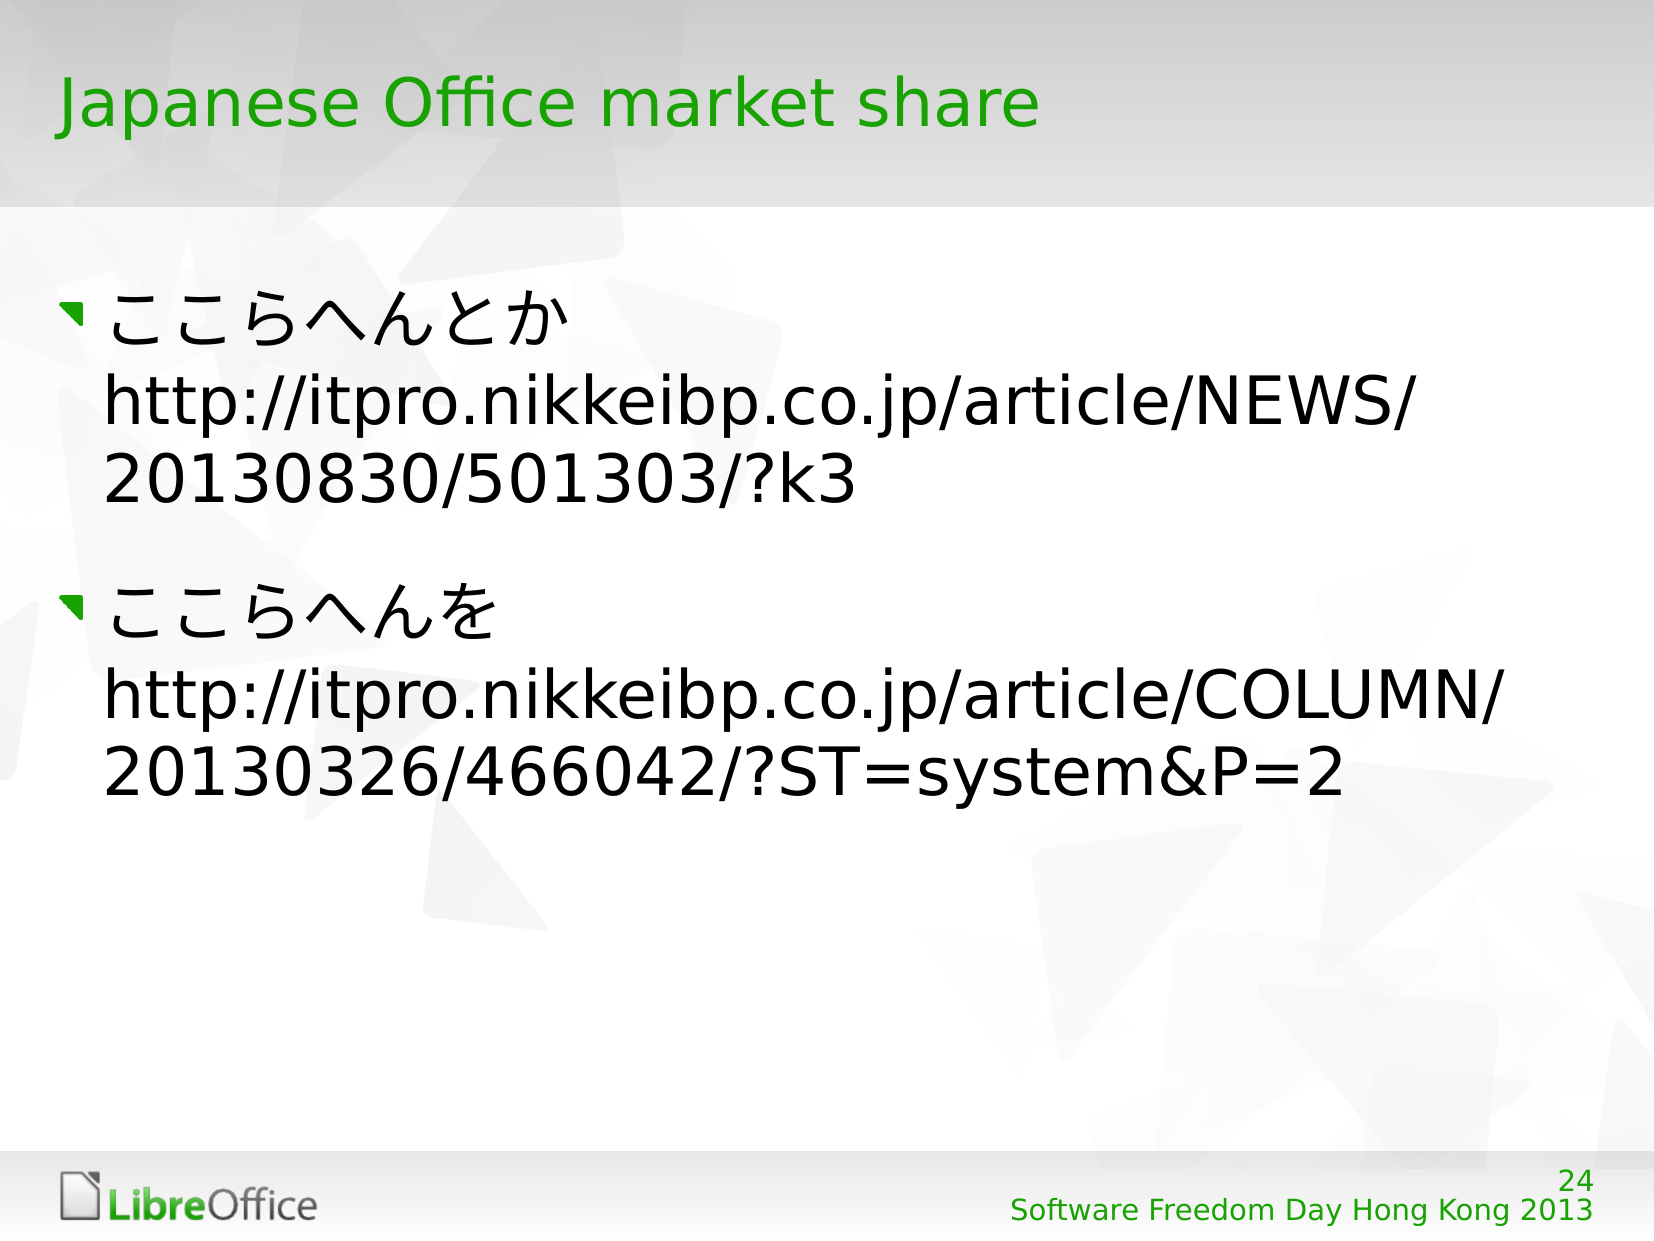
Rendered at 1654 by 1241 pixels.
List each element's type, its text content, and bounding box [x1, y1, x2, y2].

list ここらへんとか http://itpro.nikkeibp.co.jp/article/NEWS/20130830/501303/?k3 ここらへんを http://itpro.nikkeibp.co.jp/article/COLUMN/20130326/466042/?ST=system&P=2 [59, 265, 1595, 1114]
title Japanese Office market share [59, 29, 1595, 178]
picture [0, 0, 783, 931]
picture [915, 548, 1654, 1169]
picture [41, 1152, 337, 1240]
